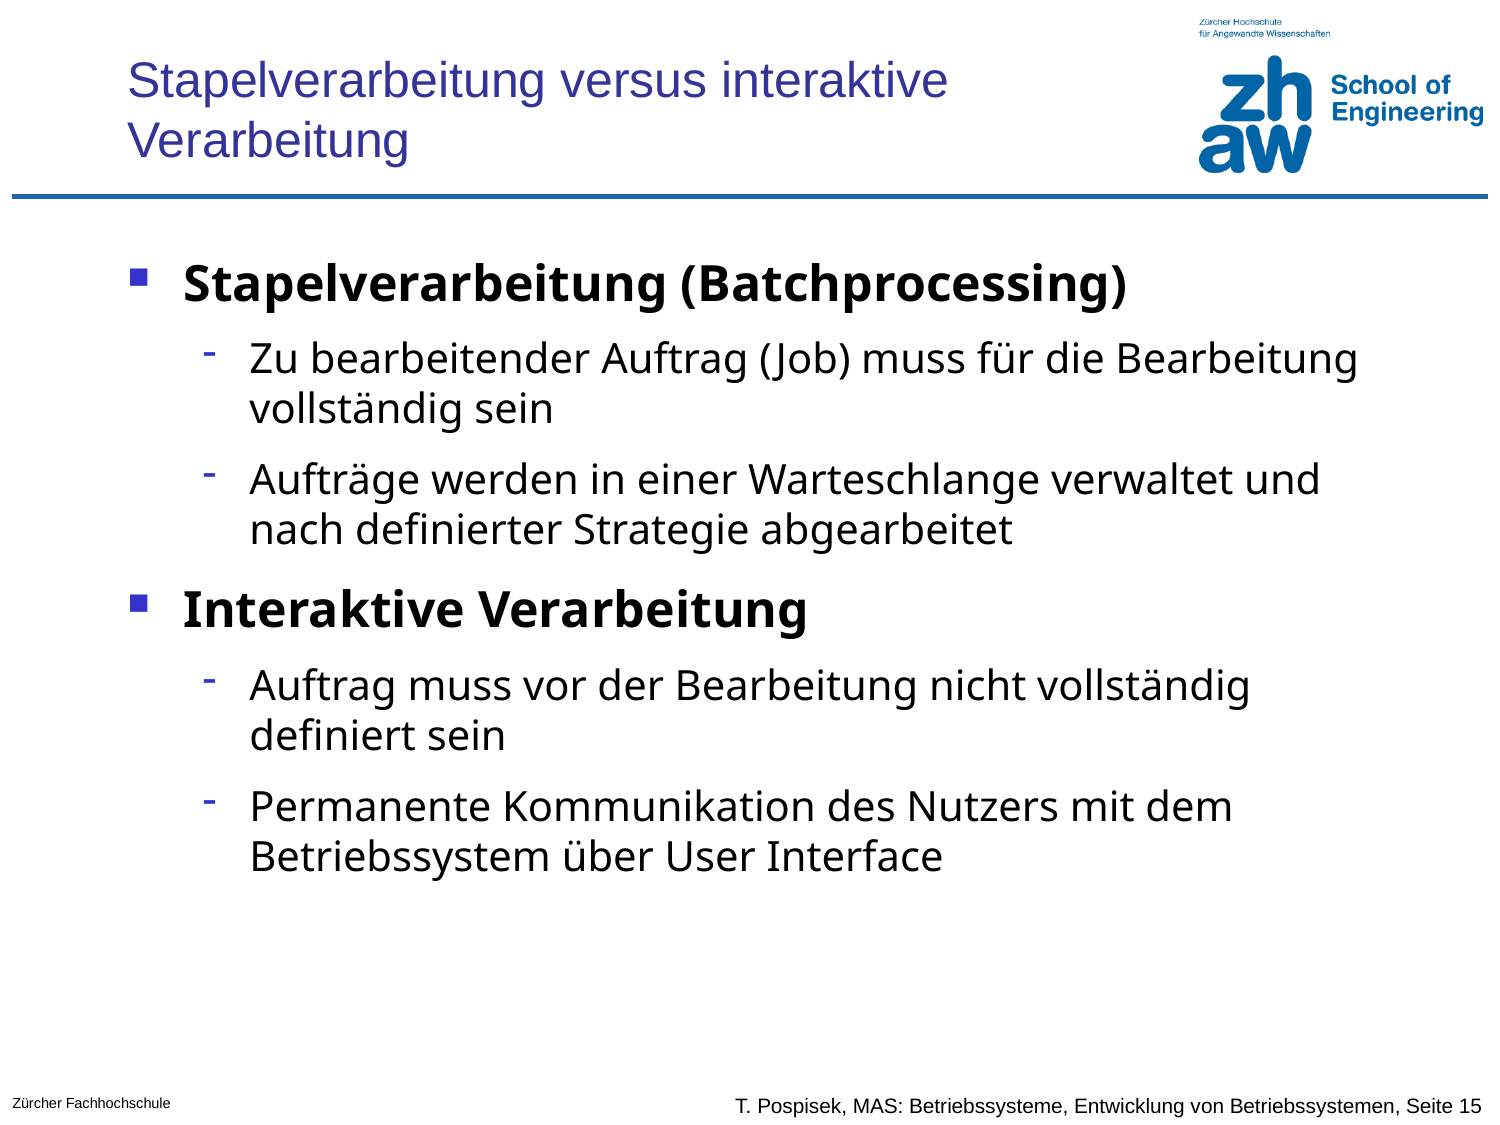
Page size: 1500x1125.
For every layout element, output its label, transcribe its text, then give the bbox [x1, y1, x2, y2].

list Stapelverarbeitung (Batchprocessing) Zu bearbeitender Auftrag (Job) muss für die Bearbeitung vollständig sein Aufträge werden in einer Warteschlange verwaltet und nach definierter Strategie abgearbeitet Interaktive Verarbeitung Auftrag muss vor der Bearbeitung nicht vollständig definiert sein Permanente Kommunikation des Nutzers mit dem Betriebssystem über User Interface [112, 243, 1388, 919]
title Stapelverarbeitung versus interaktive Verarbeitung [112, 83, 1158, 175]
picture [1199, 19, 1483, 173]
